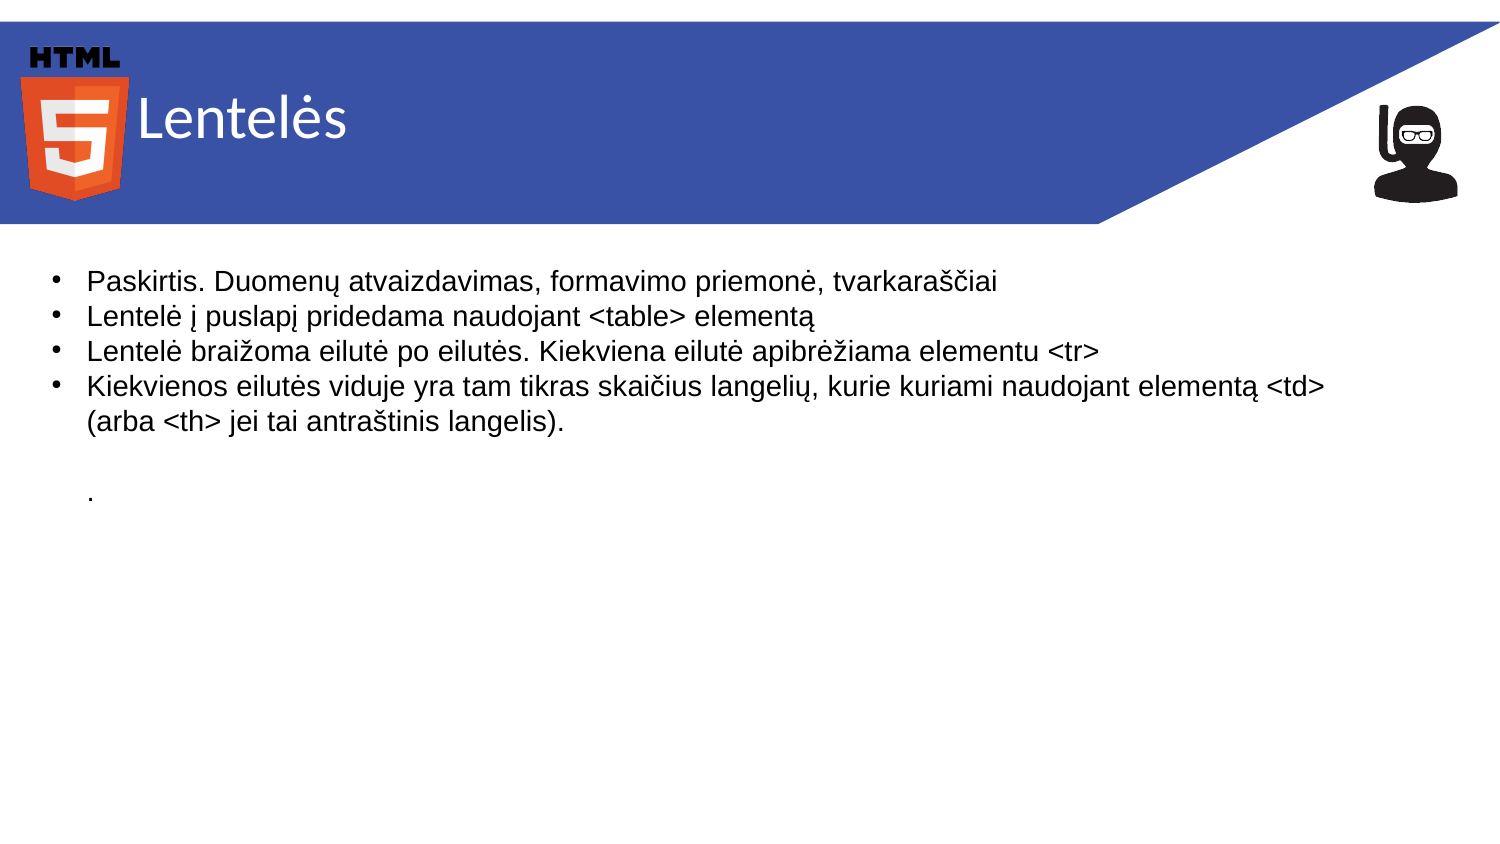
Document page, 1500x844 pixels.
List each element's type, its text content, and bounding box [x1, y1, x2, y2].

picture [20, 46, 130, 201]
title Lentelės [130, 72, 1500, 167]
text_box [1096, 167, 1500, 227]
text_box [1404, 23, 1500, 72]
text_box Paskirtis. Duomenų atvaizdavimas, formavimo priemonė, tvarkaraščiai Lentelė į puslapį pridedama naudojant <table> elementą Lentelė braižoma eilutė po eilutės. Kiekviena eilutė apibrėžiama elementu <tr> Kiekvienos eilutės viduje yra tam tikras skaičius langelių, kurie kuriami naudojant elementą <td> (arba <th> jei tai antraštinis langelis). . [36, 247, 1389, 789]
picture [1326, 167, 1500, 211]
